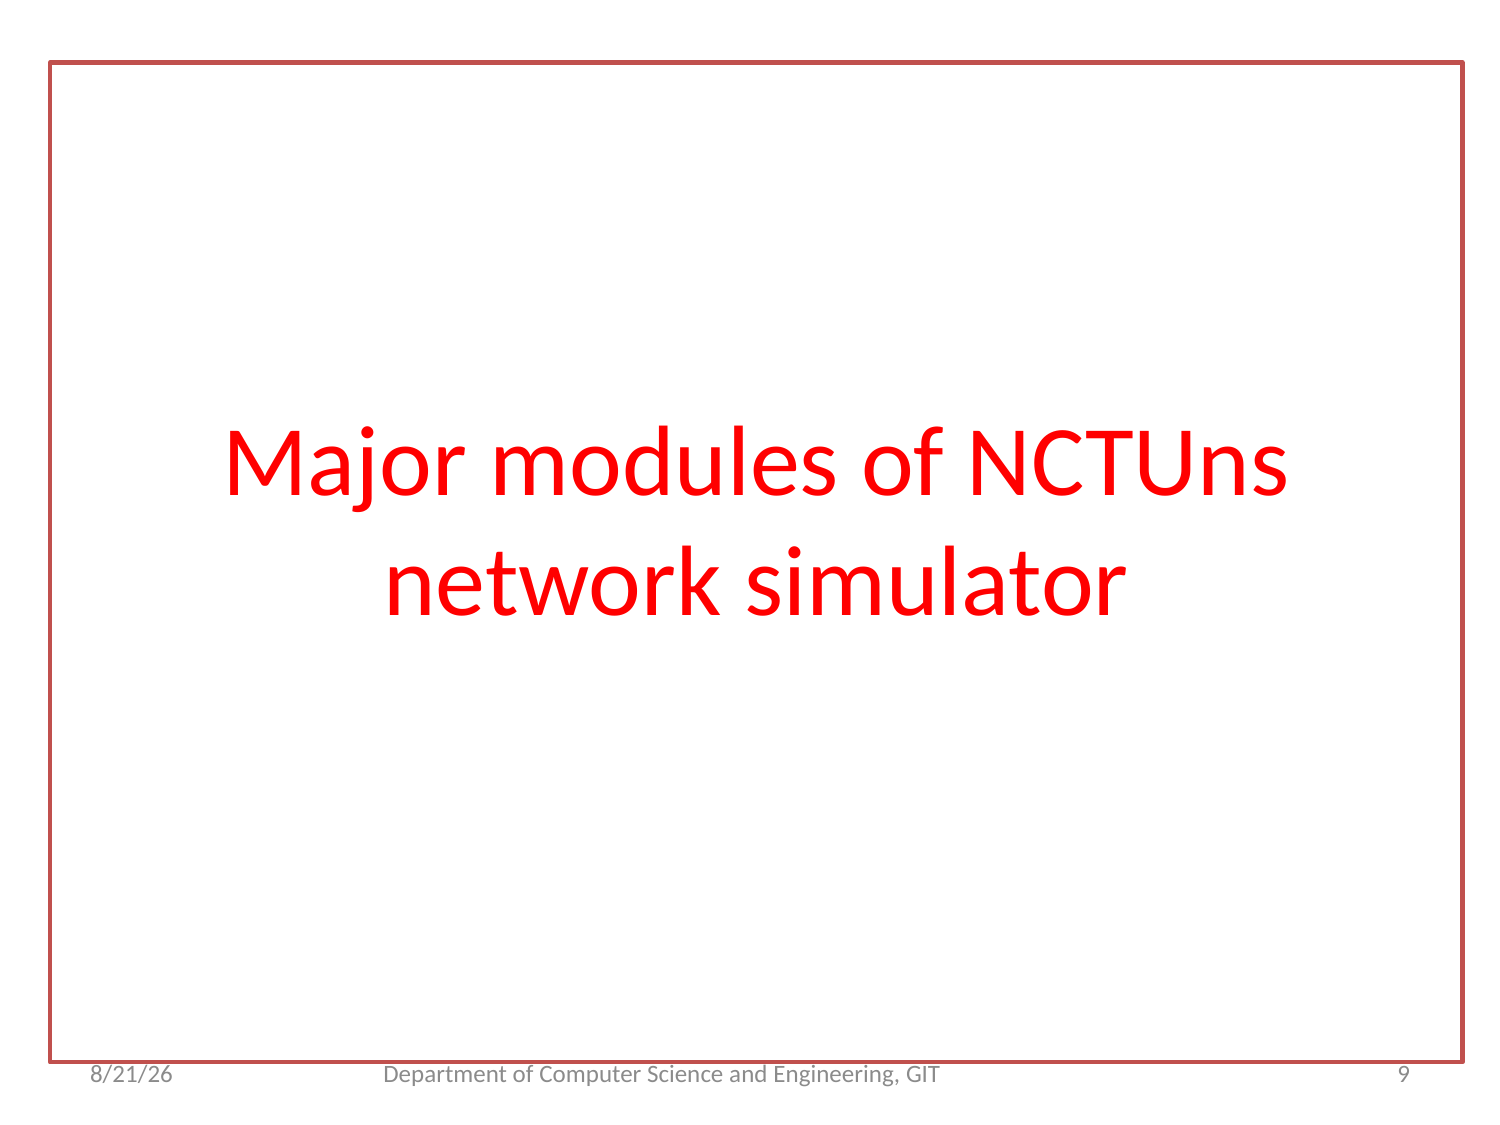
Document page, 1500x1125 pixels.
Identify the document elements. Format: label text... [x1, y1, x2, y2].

slide_number <number> [1074, 1042, 1425, 1103]
text_box 9/19/18 [75, 1042, 300, 1103]
subtitle Major modules of NCTUns network simulator [50, 62, 1463, 1063]
text_box Department of Computer Science and Engineering, GIT [300, 1042, 1025, 1103]
